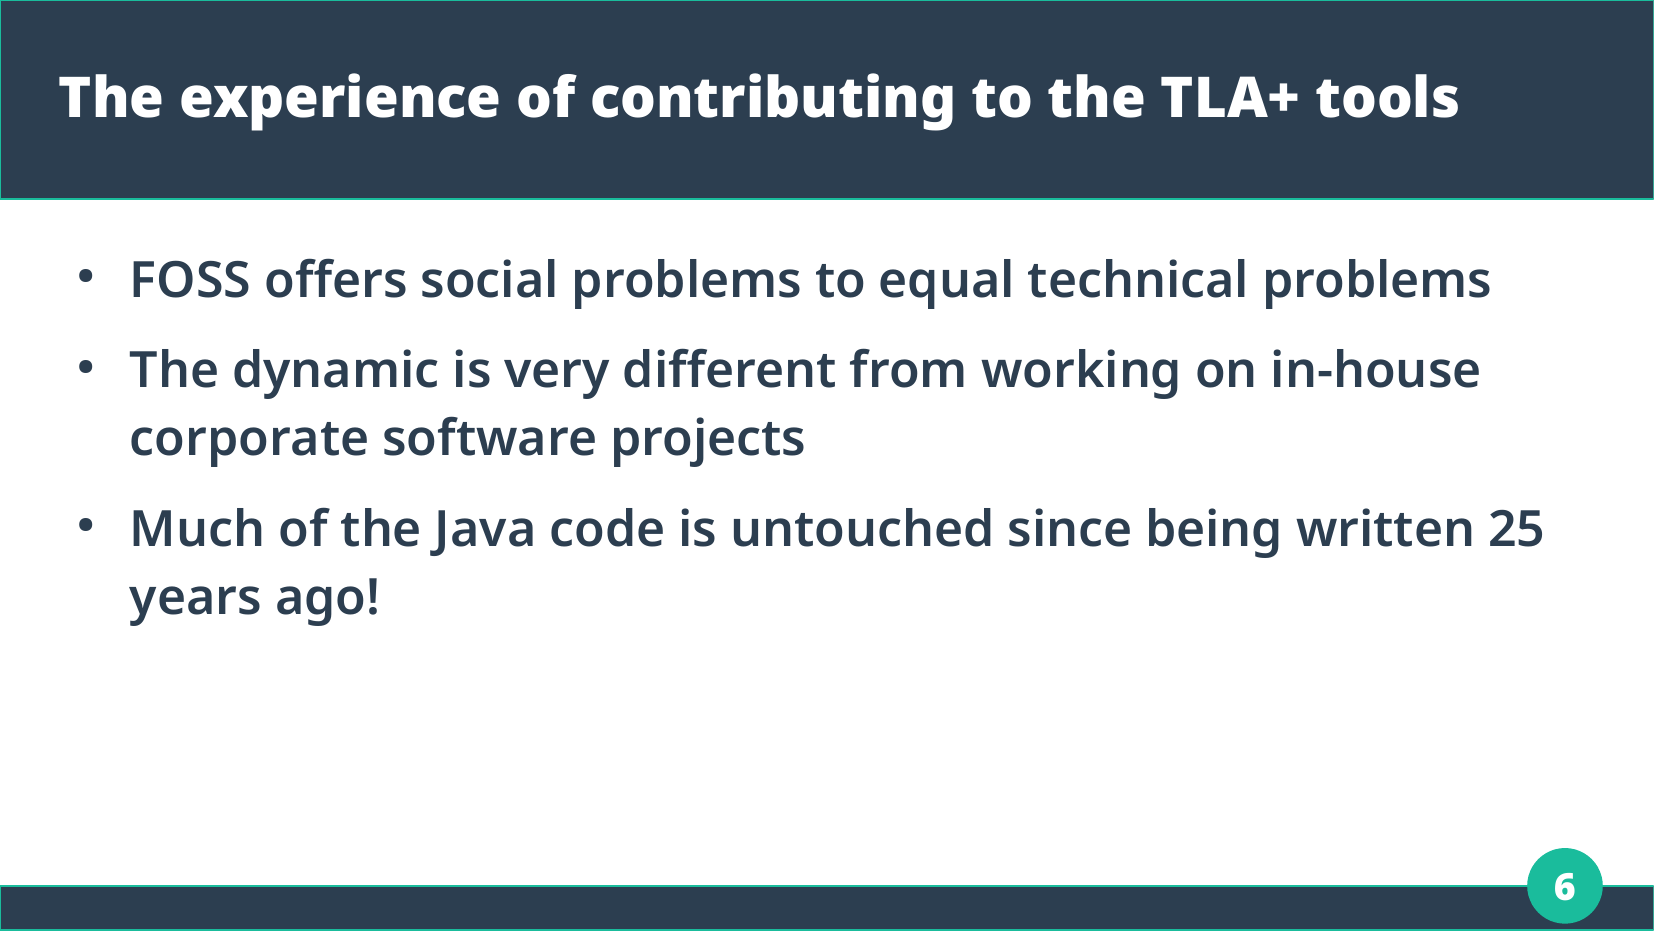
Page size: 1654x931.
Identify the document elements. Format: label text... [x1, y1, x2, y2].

title The experience of contributing to the TLA+ tools [59, 37, 1595, 155]
list FOSS offers social problems to equal technical problems The dynamic is very different from working on in-house corporate software projects Much of the Java code is untouched since being written 25 years ago! [59, 243, 1595, 864]
